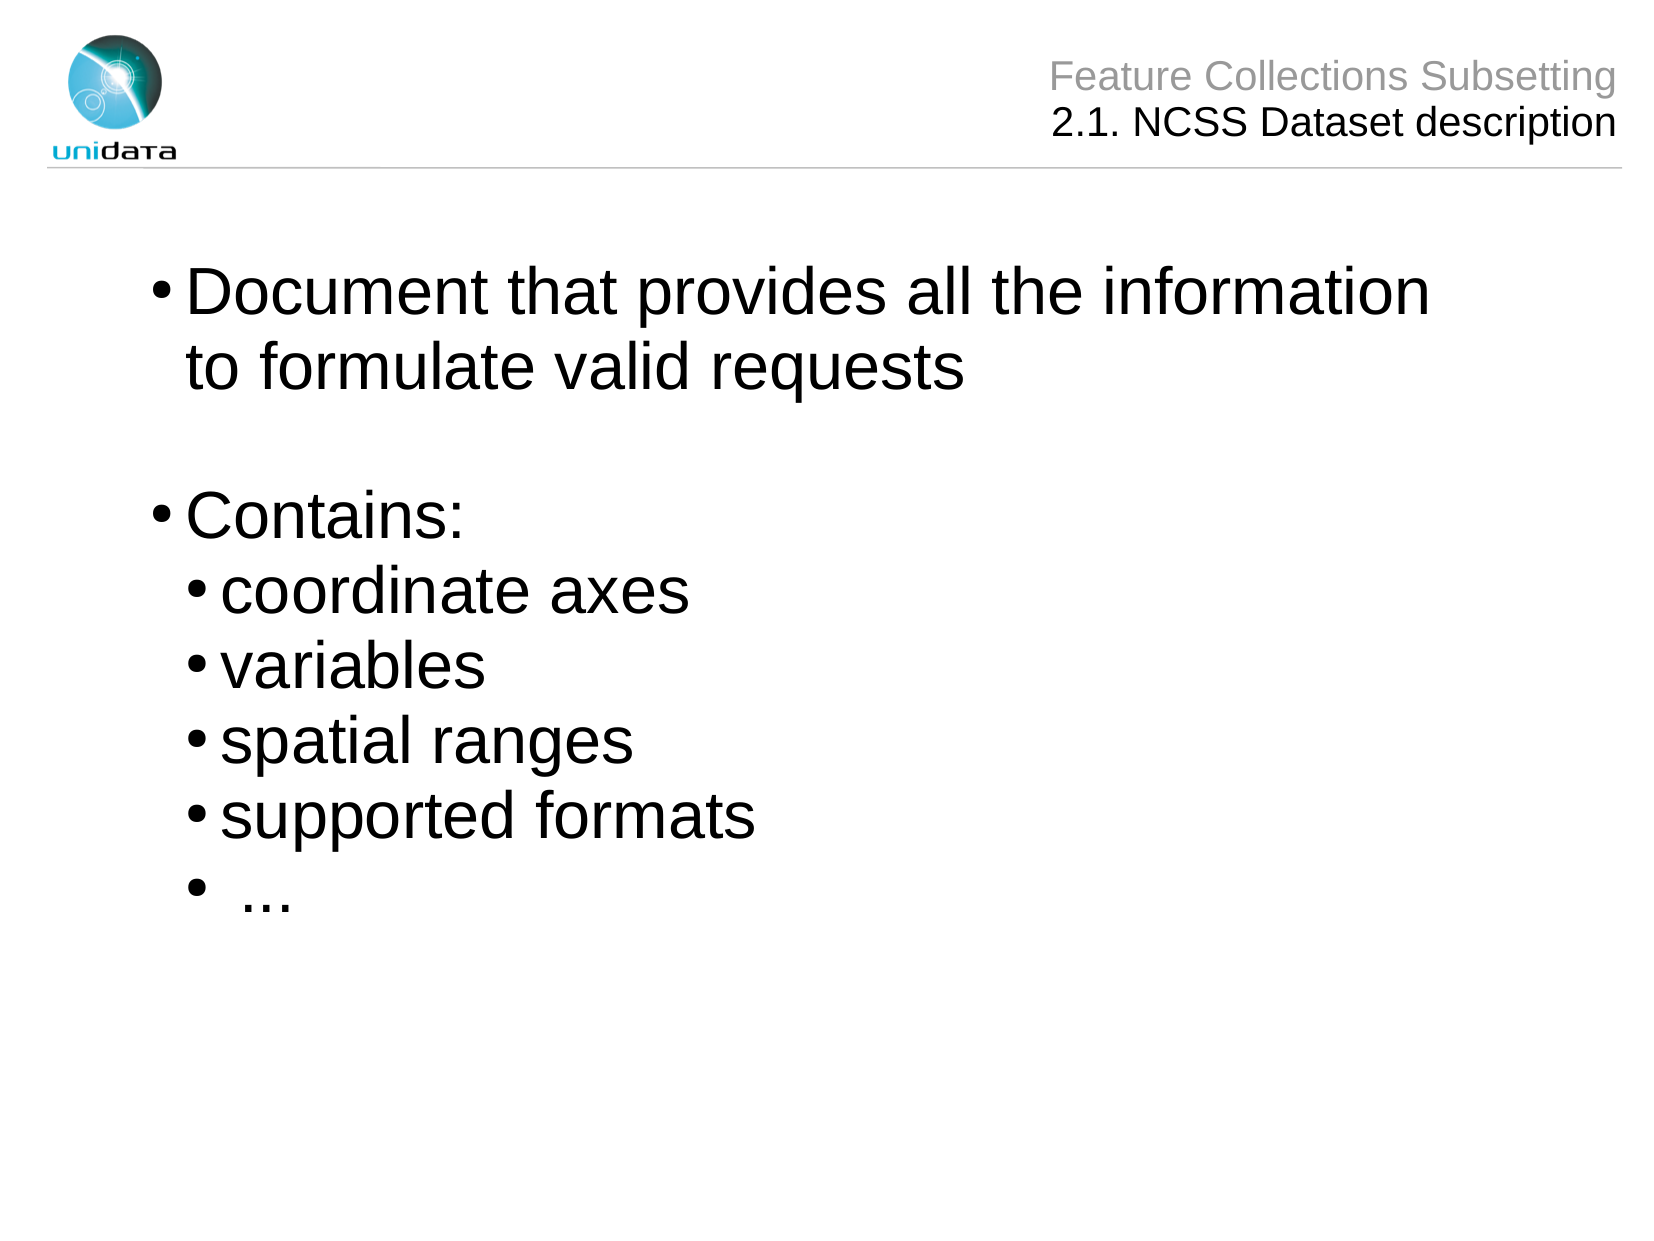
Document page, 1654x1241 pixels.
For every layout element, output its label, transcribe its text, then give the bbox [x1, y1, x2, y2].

text_box Document that provides all the information to formulate valid requests Contains: coordinate axes variables spatial ranges supported formats ... [135, 246, 1501, 1019]
text_box Feature Collections Subsetting 2.1. NCSS Dataset description [980, 41, 1618, 158]
picture [41, 23, 187, 174]
